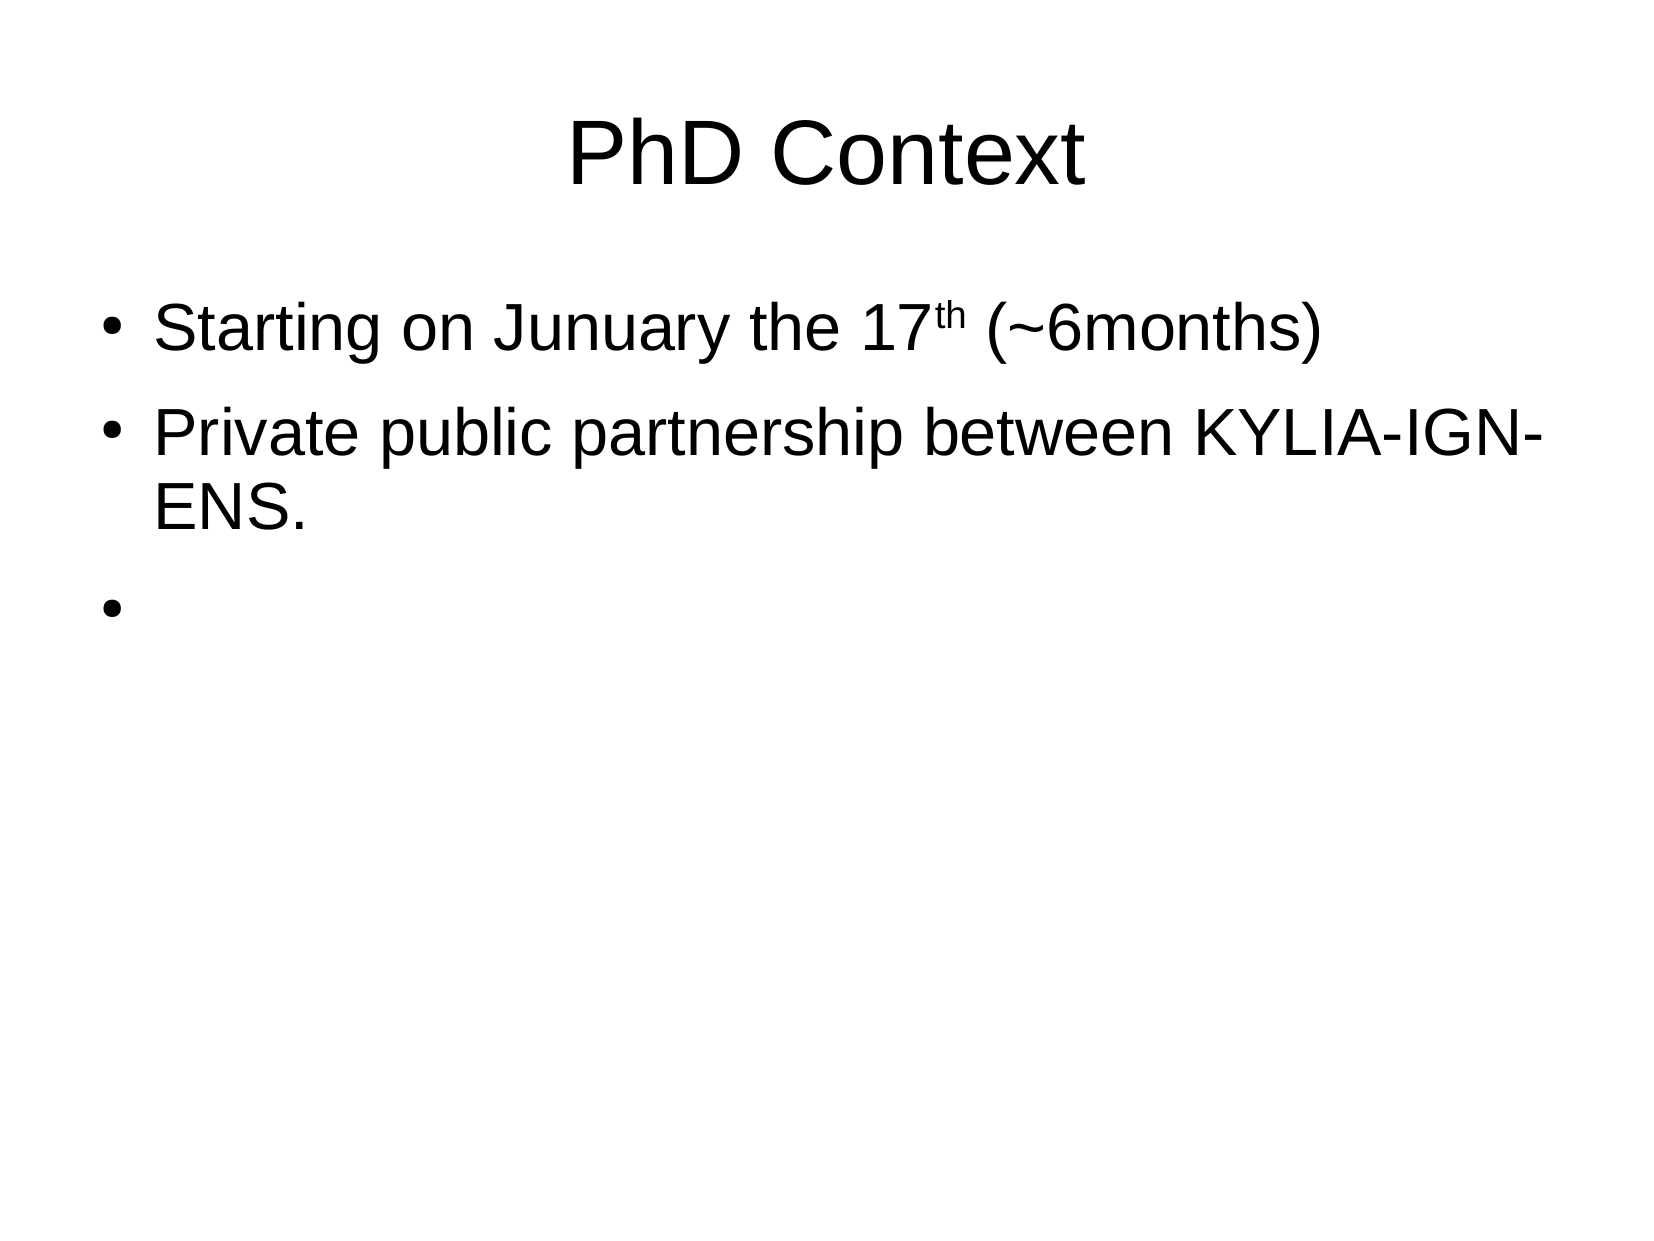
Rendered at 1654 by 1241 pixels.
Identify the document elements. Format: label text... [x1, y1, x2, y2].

title PhD Context [82, 49, 1571, 257]
list Starting on Junuary the 17th (~6months) Private public partnership between KYLIA-IGN-ENS. [82, 290, 1571, 1010]
